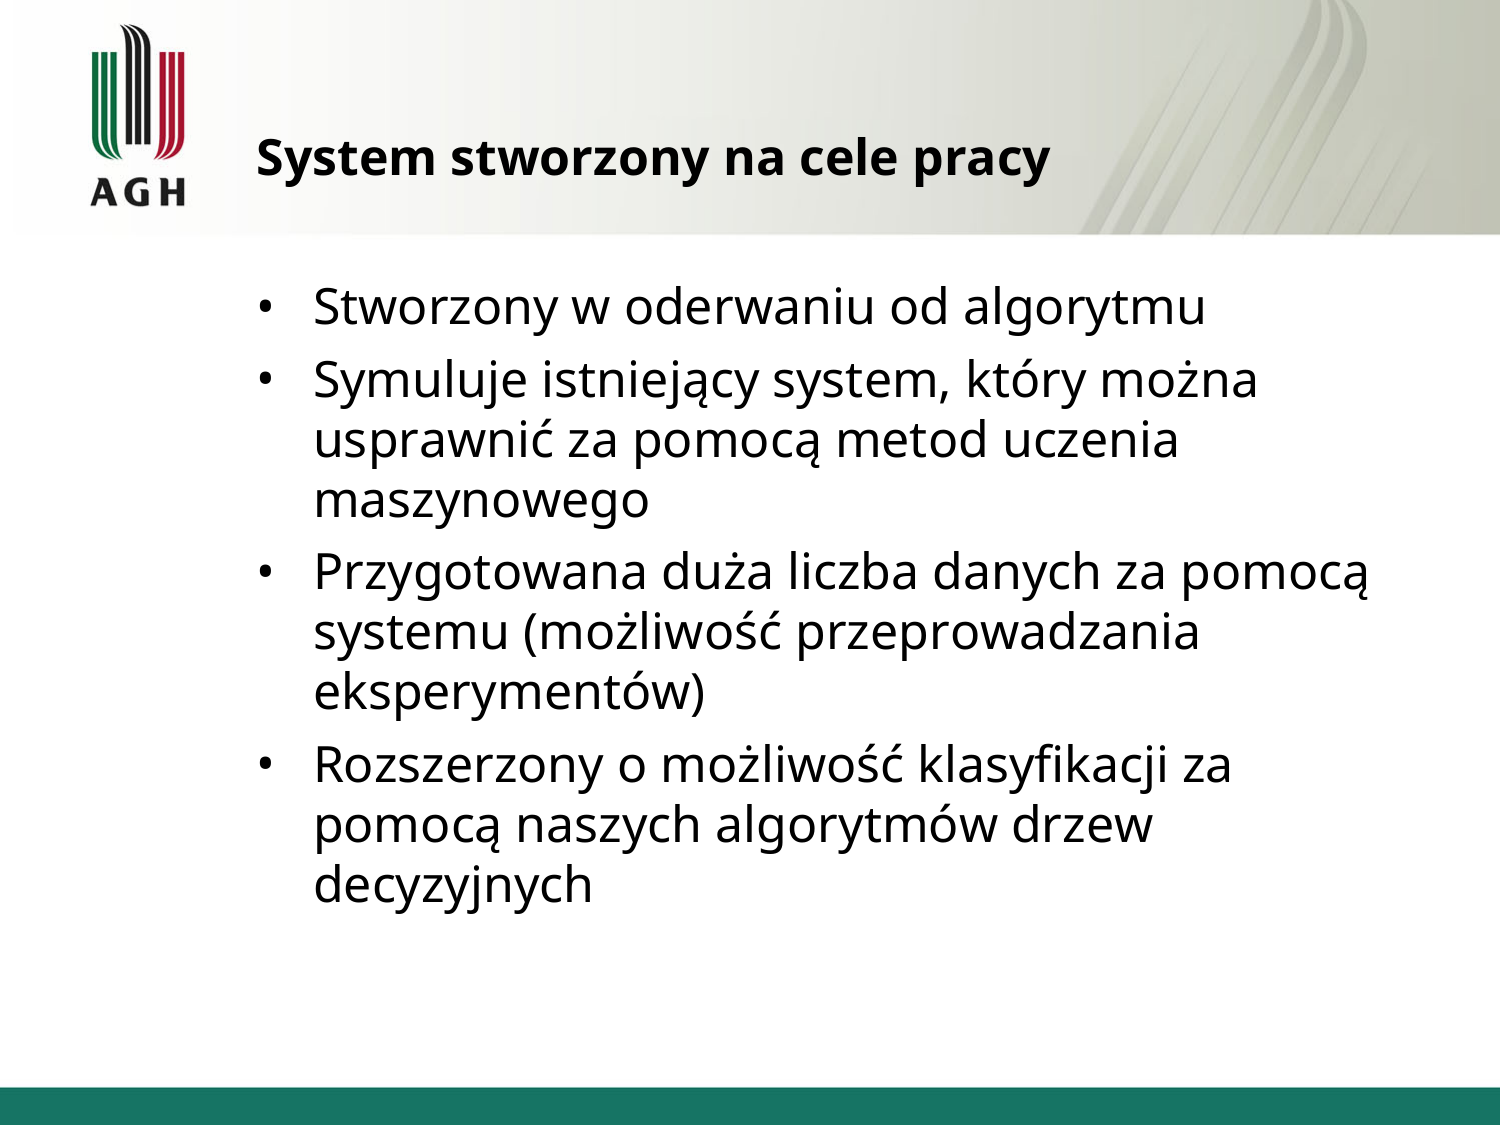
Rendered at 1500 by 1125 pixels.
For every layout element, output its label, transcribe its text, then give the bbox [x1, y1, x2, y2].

list Stworzony w oderwaniu od algorytmu Symuluje istniejący system, który można usprawnić za pomocą metod uczenia maszynowego Przygotowana duża liczba danych za pomocą systemu (możliwość przeprowadzania eksperymentów) Rozszerzony o możliwość klasyfikacji za pomocą naszych algorytmów drzew decyzyjnych [242, 267, 1425, 1005]
title System stworzony na cele pracy [242, 78, 1425, 233]
picture [0, 0, 1500, 1125]
